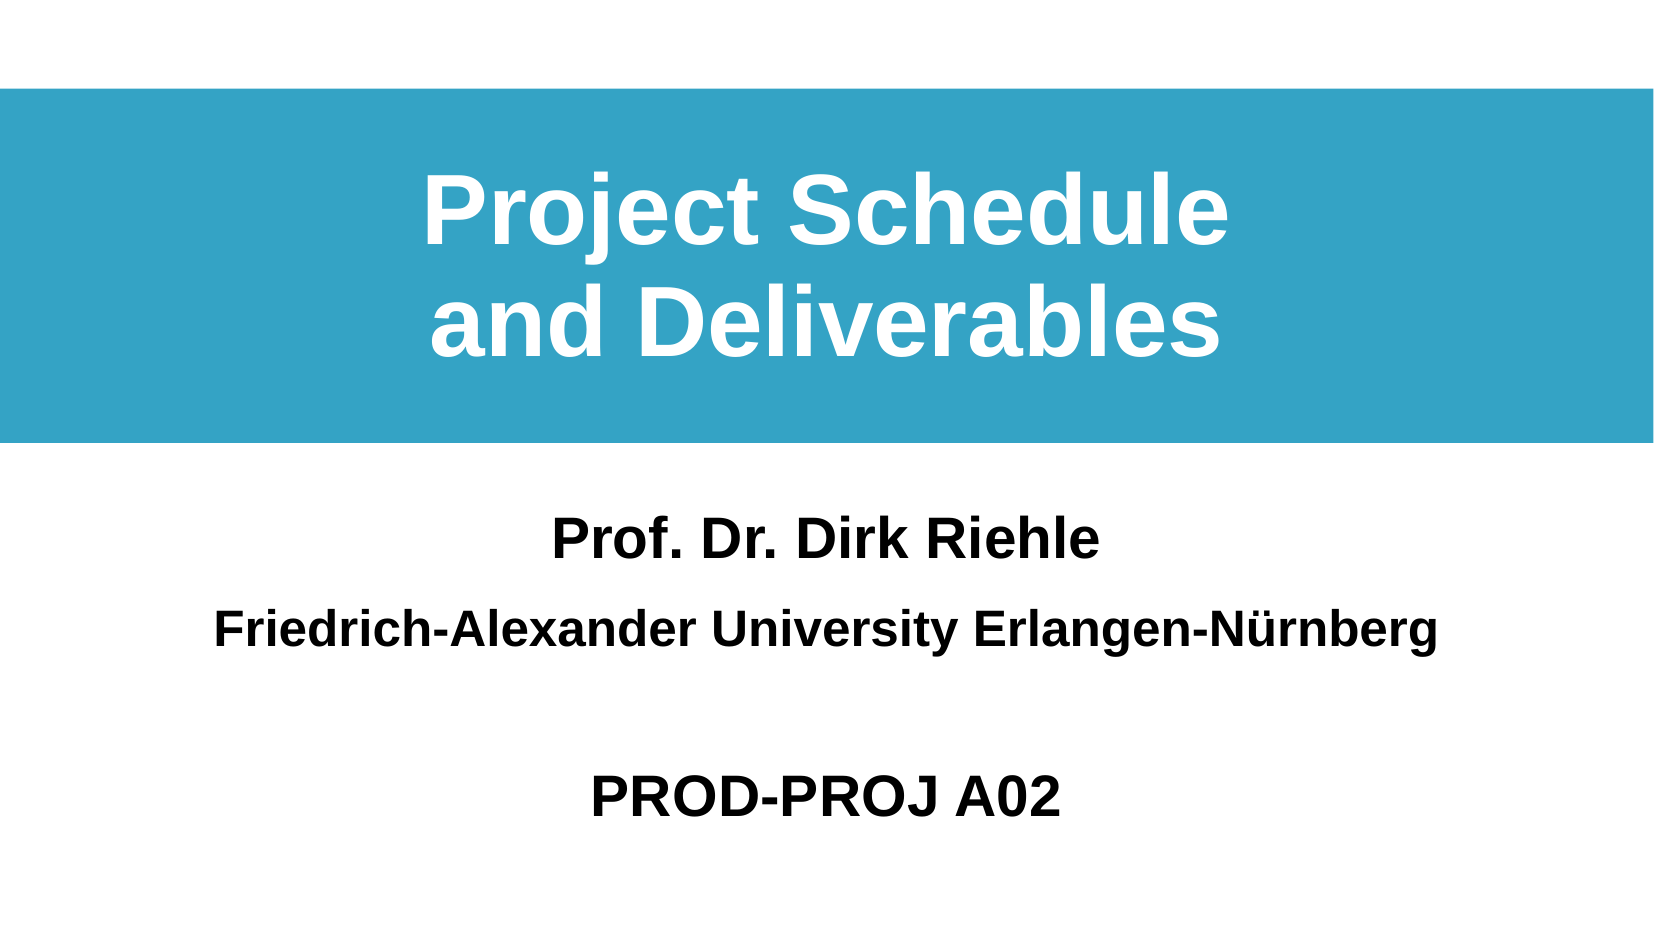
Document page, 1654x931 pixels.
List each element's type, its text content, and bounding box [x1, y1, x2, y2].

subtitle Prof. Dr. Dirk Riehle Friedrich-Alexander University Erlangen-Nürnberg PROD-PROJ A02 [29, 472, 1625, 886]
title Project Schedule and Deliverables [0, 88, 1654, 443]
